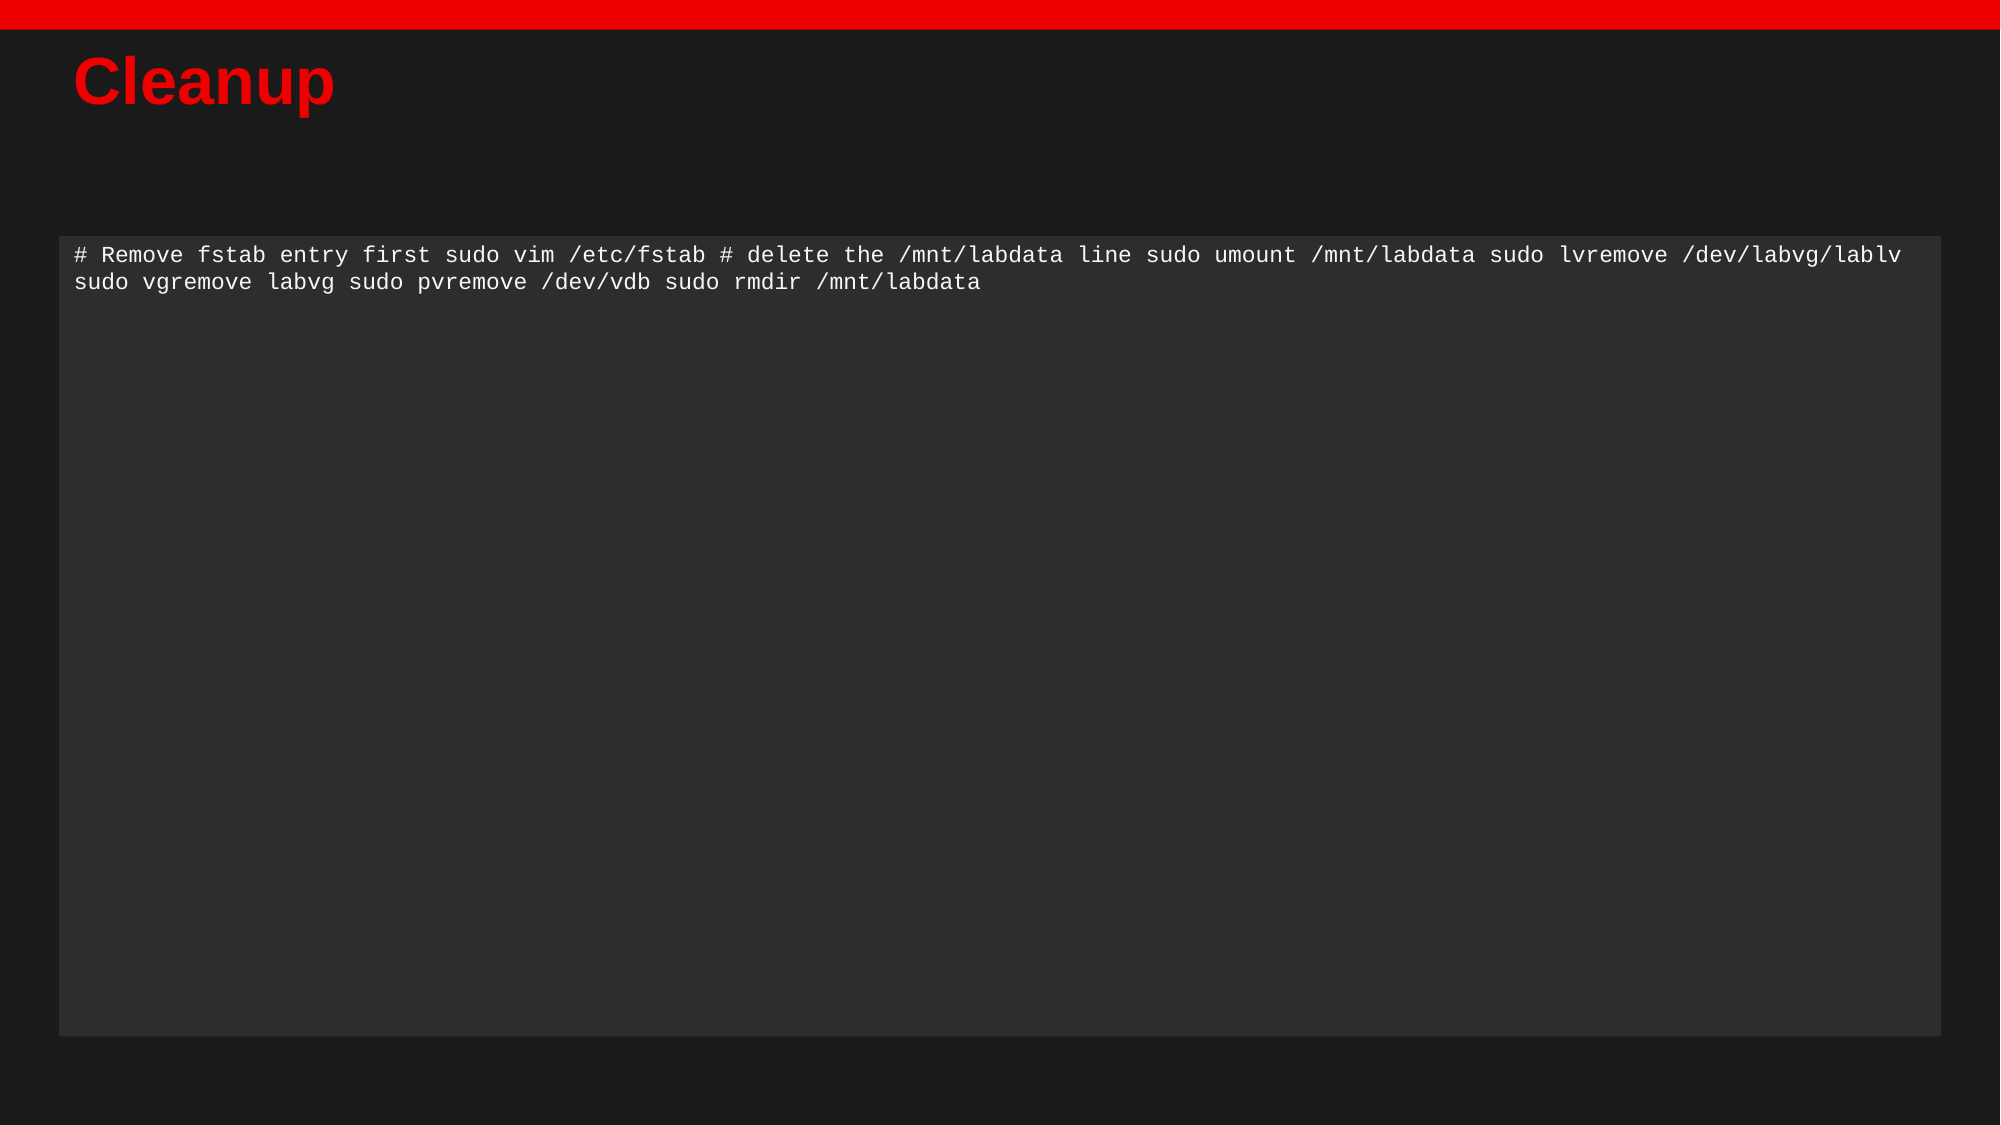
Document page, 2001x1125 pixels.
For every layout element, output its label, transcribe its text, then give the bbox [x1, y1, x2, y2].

text_box [0, 0, 2001, 30]
text_box # Remove fstab entry first sudo vim /etc/fstab # delete the /mnt/labdata line sudo umount /mnt/labdata sudo lvremove /dev/labvg/lablv sudo vgremove labvg sudo pvremove /dev/vdb sudo rmdir /mnt/labdata [59, 236, 1942, 1037]
text_box Cleanup [59, 36, 1942, 208]
